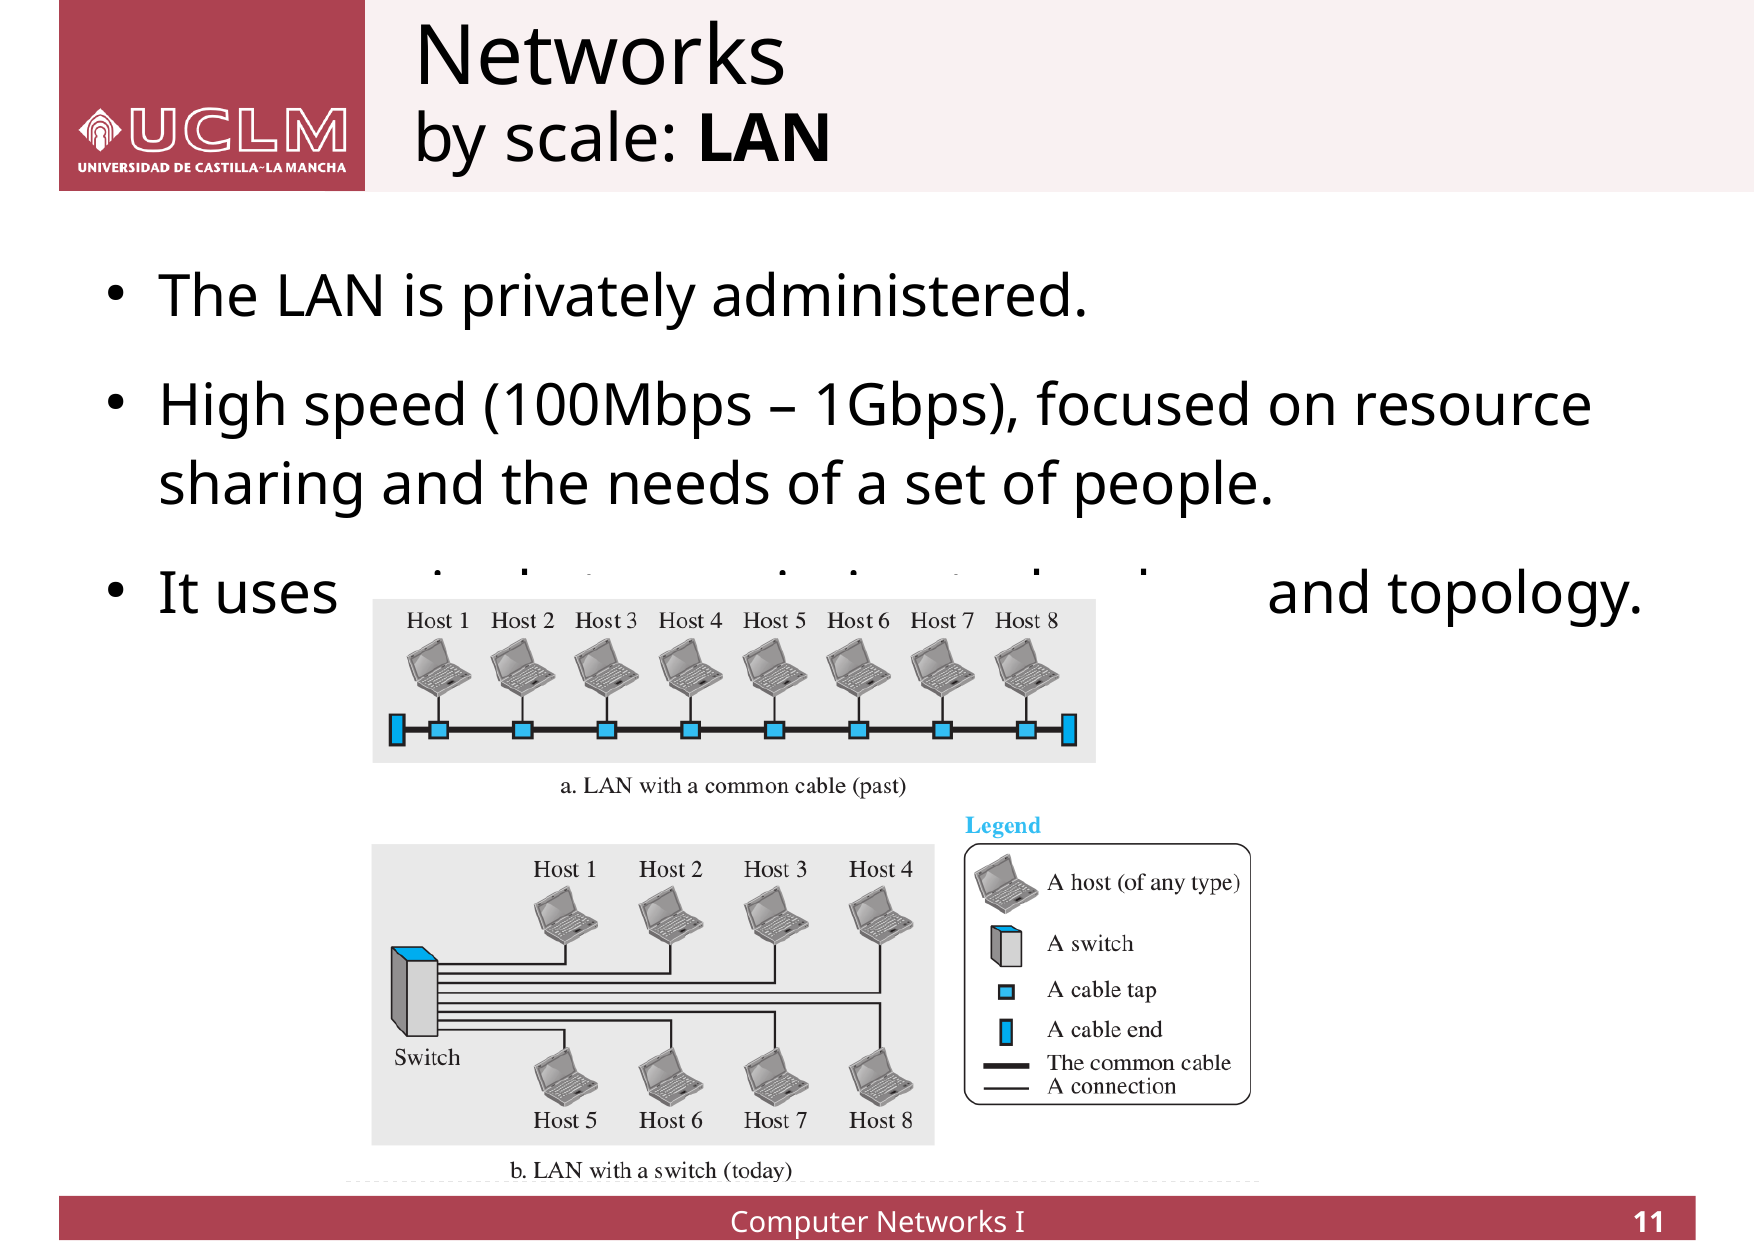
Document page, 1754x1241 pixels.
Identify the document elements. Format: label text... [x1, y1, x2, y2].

list The LAN is privately administered. High speed (100Mbps – 1Gbps), focused on resource sharing and the needs of a set of people. It uses a single transmission technology and topology. [87, 254, 1667, 1074]
title Networks by scale: LAN [413, 0, 1667, 198]
picture [346, 575, 1263, 1182]
picture [59, 0, 365, 191]
